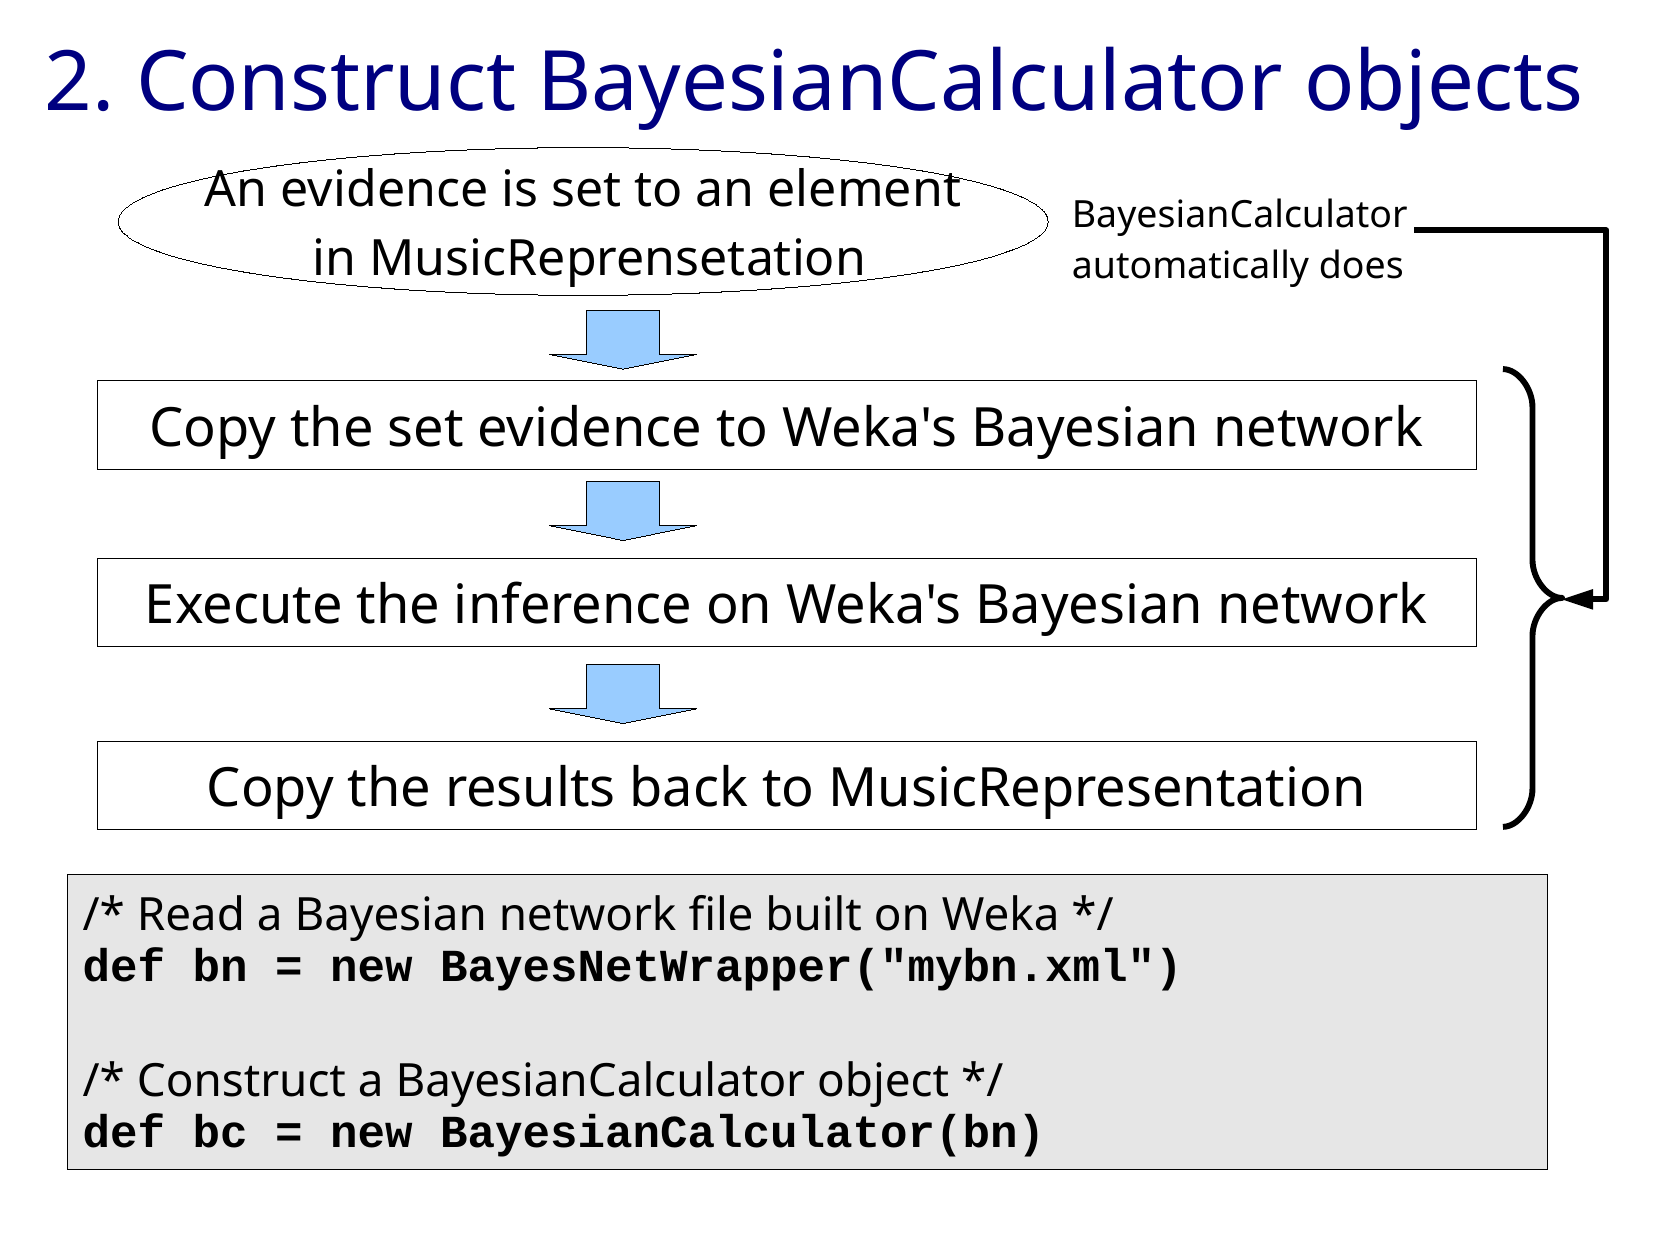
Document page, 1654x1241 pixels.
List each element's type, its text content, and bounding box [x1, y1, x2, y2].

text_box Copy the results back to MusicRepresentation [97, 741, 1477, 830]
text_box [549, 310, 697, 370]
title 2. Construct BayesianCalculator objects [29, 33, 1601, 125]
text_box BayesianCalculator automatically does [1057, 180, 1425, 276]
text_box Execute the inference on Weka's Bayesian network [97, 558, 1477, 647]
text_box [549, 664, 697, 724]
text_box An evidence is set to an element in MusicReprensetation [118, 147, 1049, 296]
text_box Copy the set evidence to Weka's Bayesian network [97, 380, 1477, 470]
text_box /* Read a Bayesian network file built on Weka */ def bn = new BayesNetWrapper("mybn.xml") /* Construct a BayesianCalculator object */ def bc = new BayesianCalculator(bn) [67, 874, 1548, 1143]
text_box [549, 481, 697, 541]
